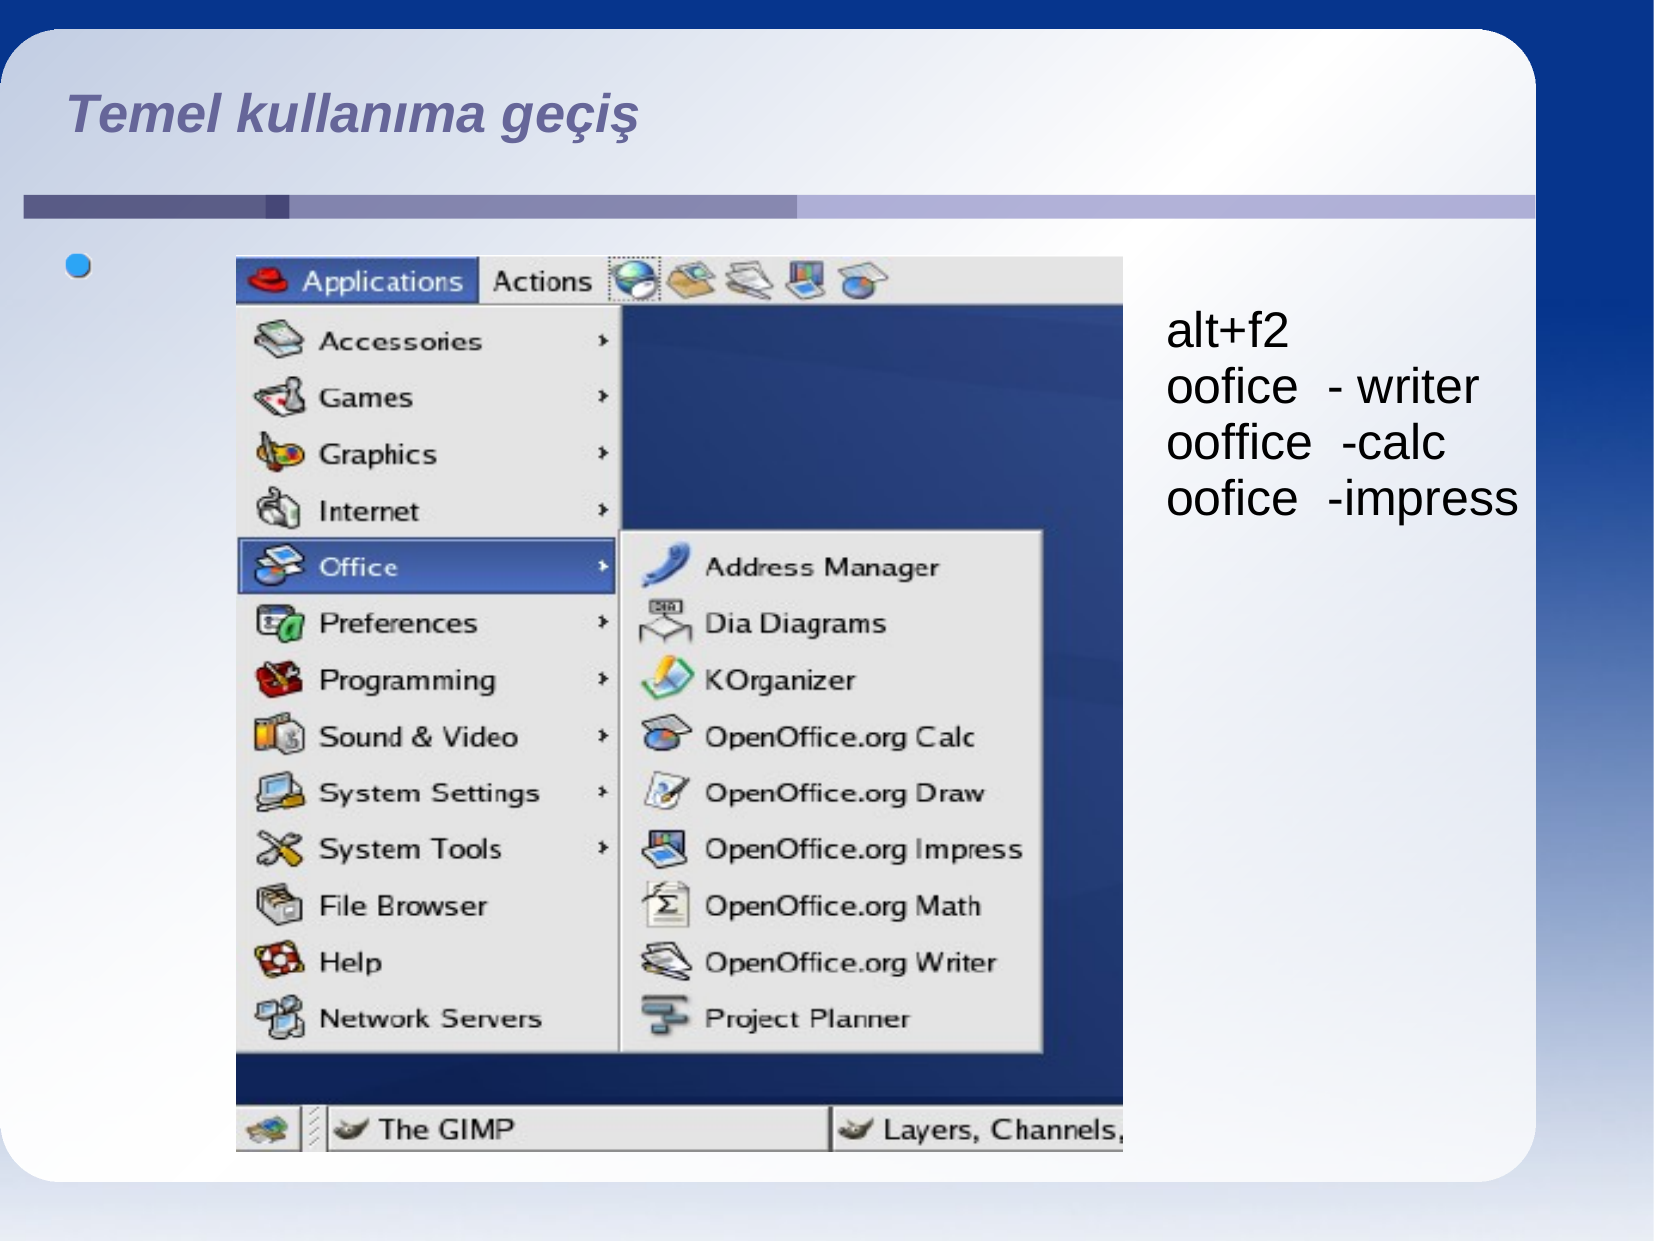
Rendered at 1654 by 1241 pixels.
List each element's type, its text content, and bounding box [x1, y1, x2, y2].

title Temel kullanıma geçiş [29, 49, 1506, 178]
picture [0, 0, 1654, 1241]
list [29, 236, 1506, 1152]
text_box alt+f2 oofice - writer ooffice -calc oofice -impress [1151, 295, 1565, 591]
picture [236, 255, 1123, 1152]
